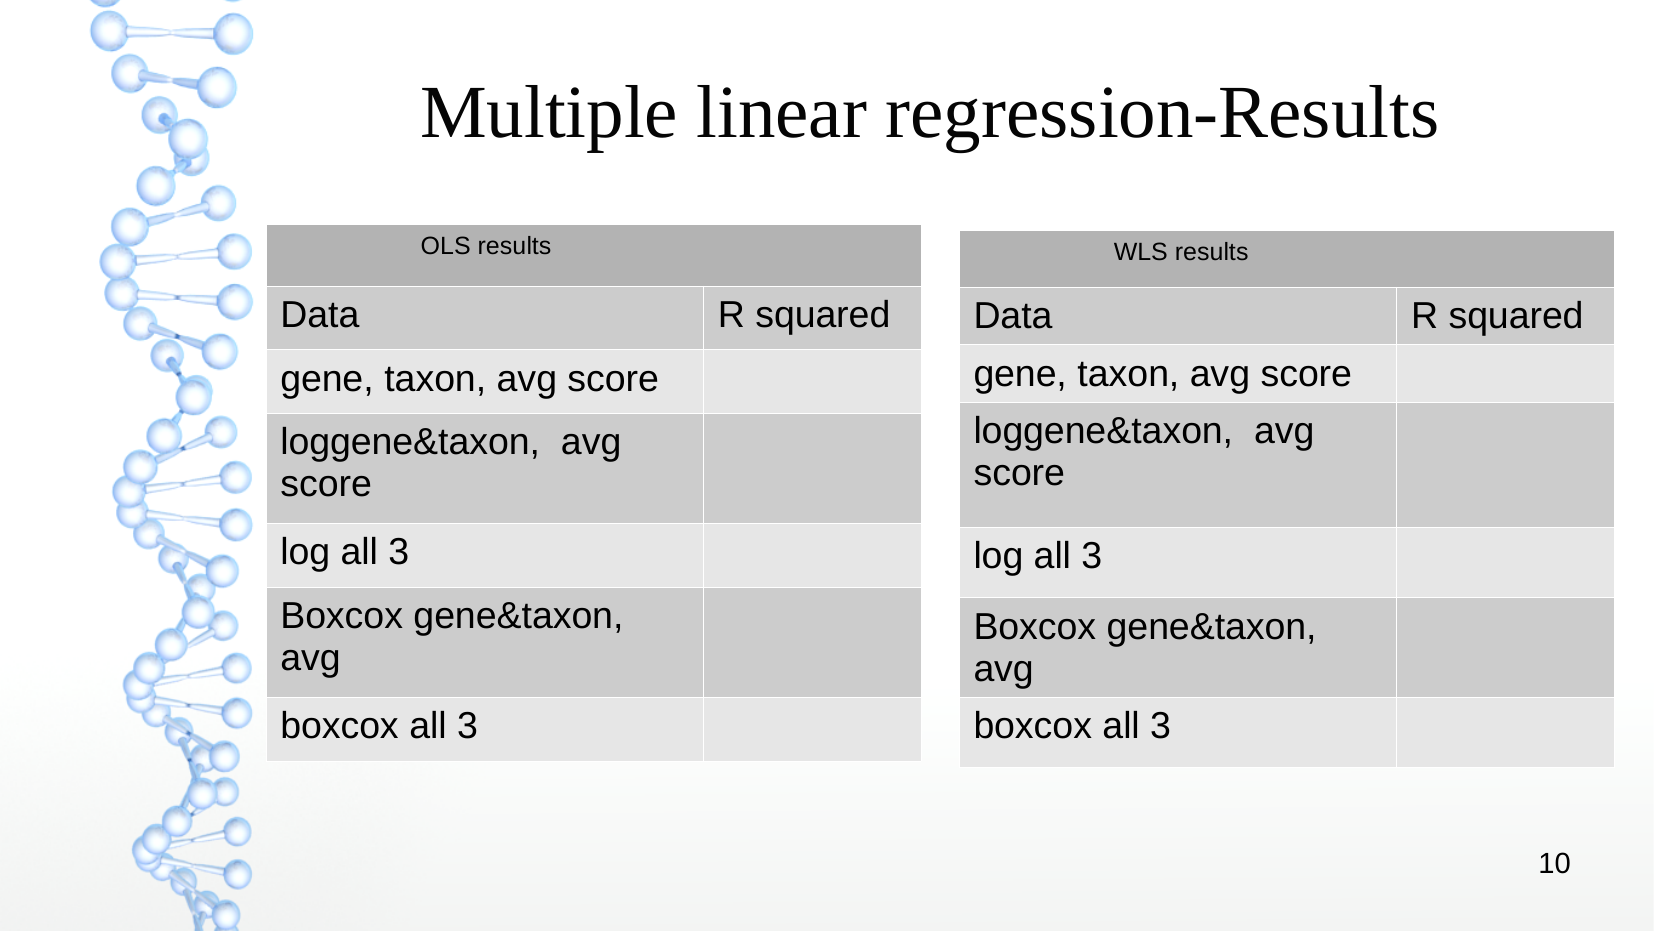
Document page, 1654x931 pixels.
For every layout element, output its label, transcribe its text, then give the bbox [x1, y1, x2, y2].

table_cell Boxcox gene&taxon, avg [960, 598, 1396, 697]
table_cell [704, 414, 921, 523]
picture [0, 0, 1654, 931]
table_cell [1397, 403, 1614, 527]
table_cell loggene&taxon, avg score [960, 403, 1396, 527]
table_cell gene, taxon, avg score [960, 345, 1396, 402]
table_cell Data [960, 288, 1396, 344]
table_cell boxcox all 3 [267, 698, 703, 761]
table_cell [704, 524, 921, 587]
table_cell boxcox all 3 [960, 698, 1396, 767]
table_cell [1397, 698, 1614, 767]
table_cell Data [267, 287, 703, 349]
table_cell log all 3 [960, 528, 1396, 597]
table_cell [704, 588, 921, 697]
table_header OLS results [267, 225, 921, 286]
table_cell gene, taxon, avg score [267, 350, 703, 413]
table_cell R squared [1397, 288, 1614, 344]
title Multiple linear regression-Results [265, 35, 1595, 189]
table_cell [704, 350, 921, 413]
table_cell [704, 698, 921, 761]
table_cell log all 3 [267, 524, 703, 587]
table_cell Boxcox gene&taxon, avg [267, 588, 703, 697]
table_cell [1397, 528, 1614, 597]
table_cell [1397, 598, 1614, 697]
table_cell R squared [704, 287, 921, 349]
table_cell loggene&taxon, avg score [267, 414, 703, 523]
table_cell [1397, 345, 1614, 402]
table_header WLS results [960, 231, 1614, 287]
